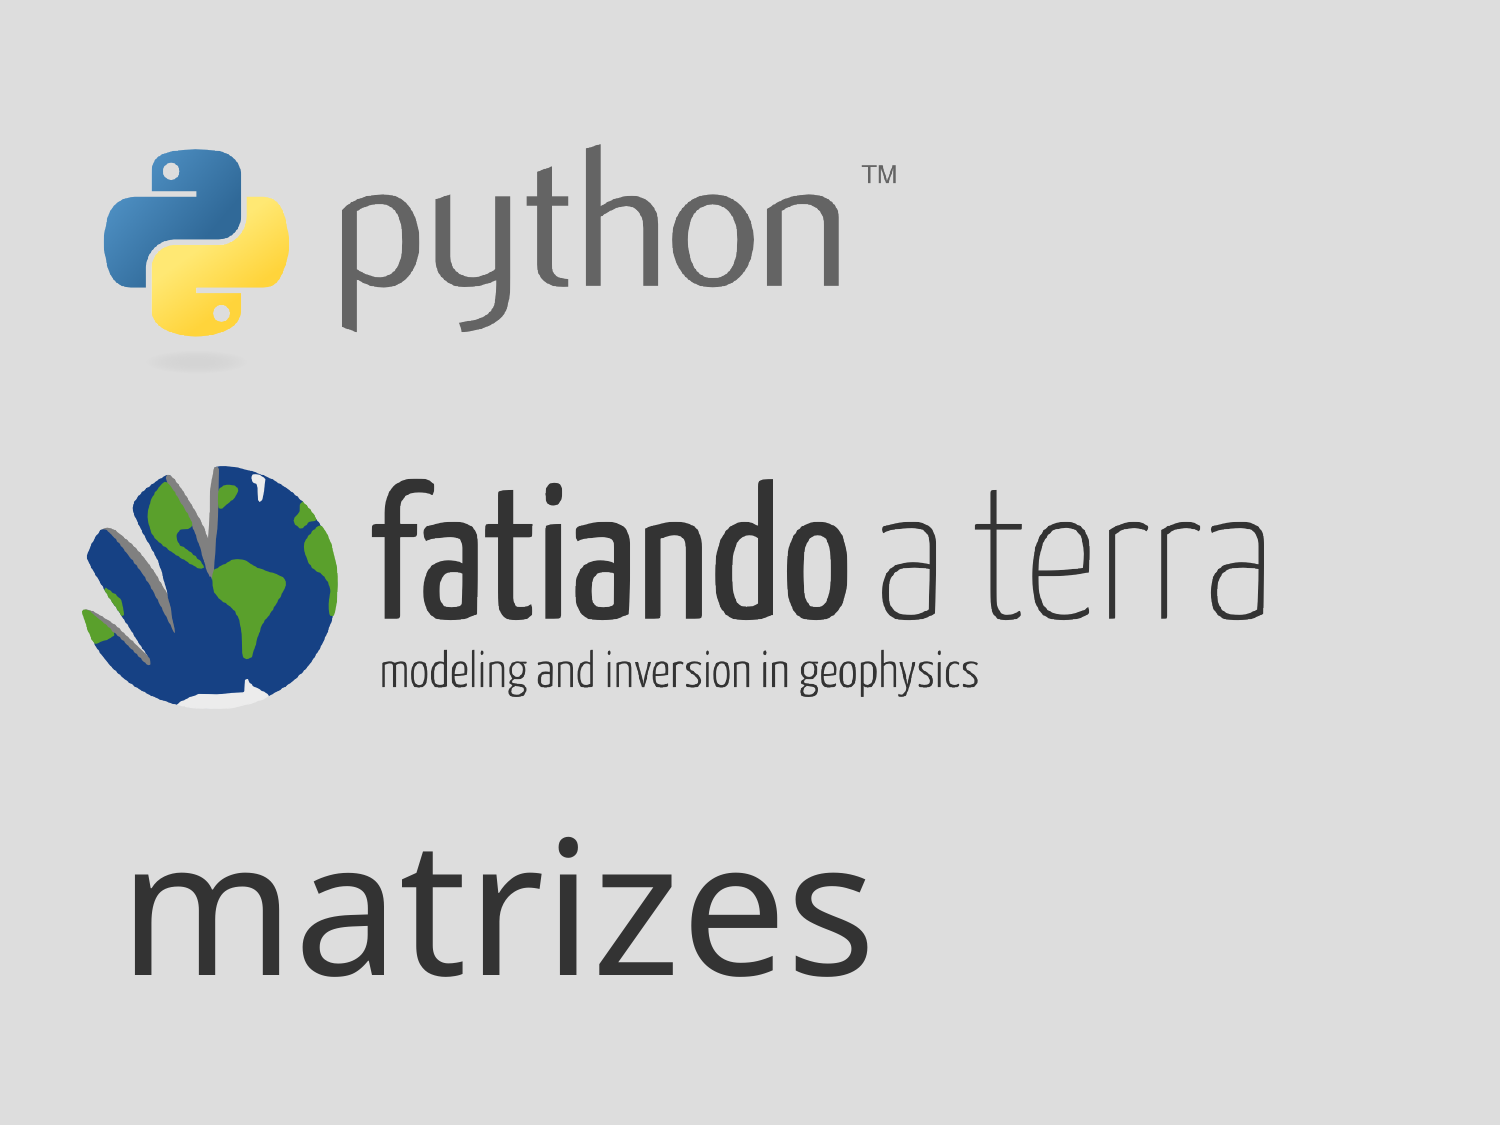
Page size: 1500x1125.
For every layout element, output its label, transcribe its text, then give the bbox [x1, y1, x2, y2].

picture [82, 466, 1264, 709]
text_box matrizes esparsas [94, 767, 1216, 1016]
picture [94, 138, 905, 378]
